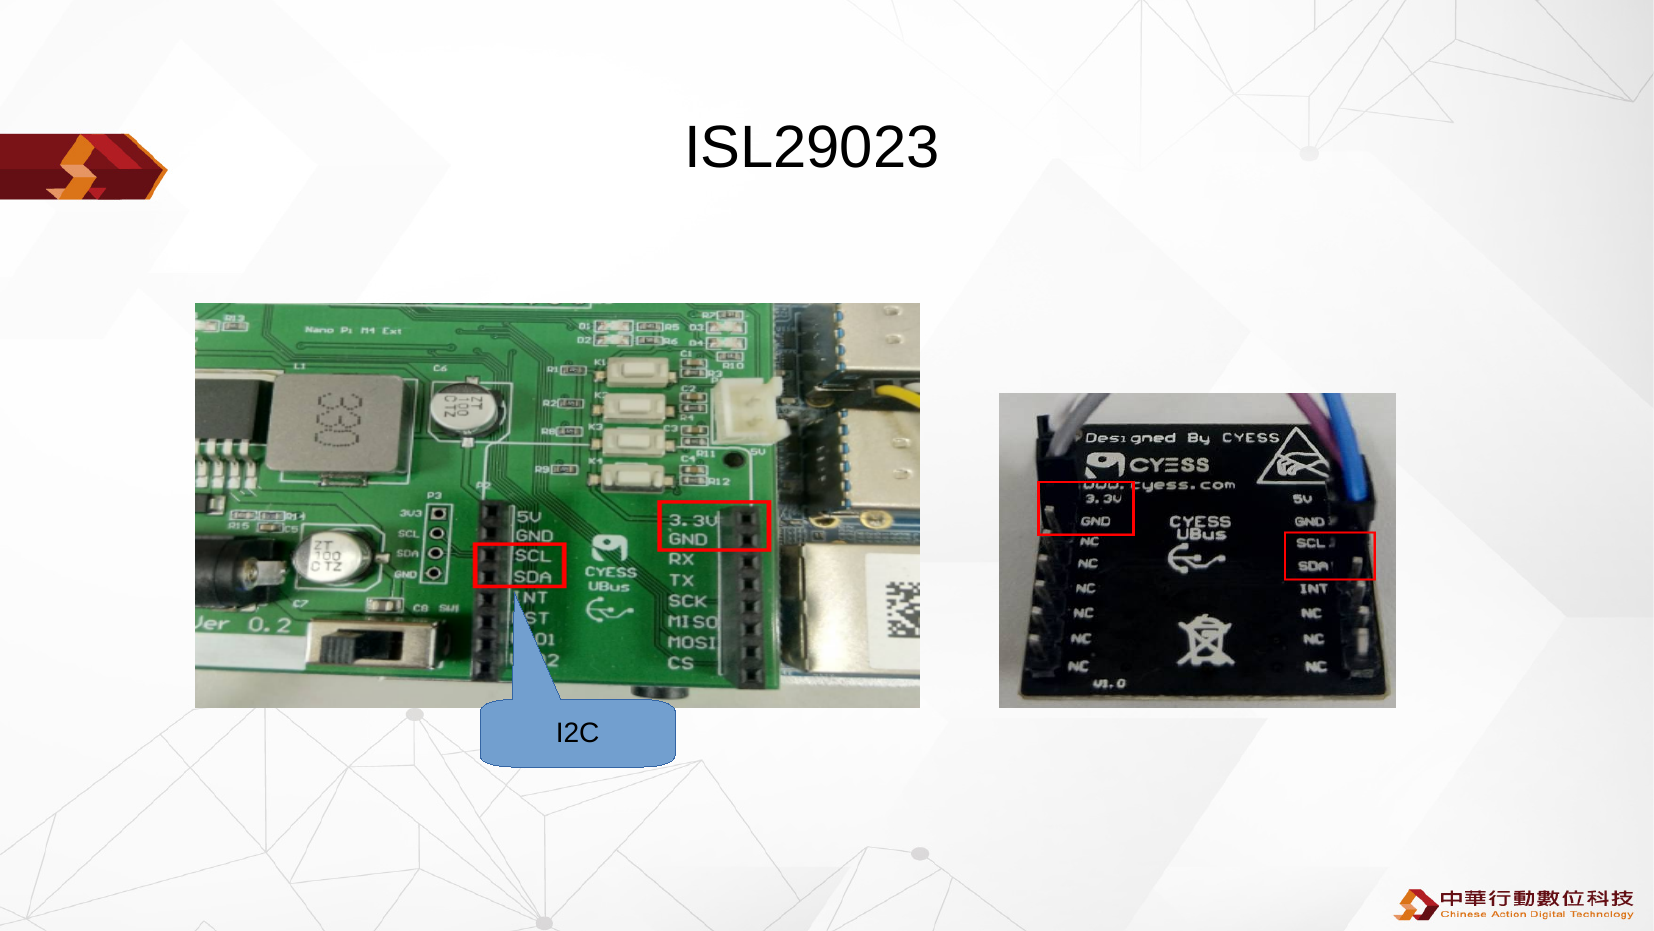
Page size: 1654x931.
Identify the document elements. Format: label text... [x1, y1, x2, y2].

title ISL29023 [118, 84, 1506, 211]
text_box I2C [480, 592, 676, 768]
picture [0, 0, 1654, 931]
